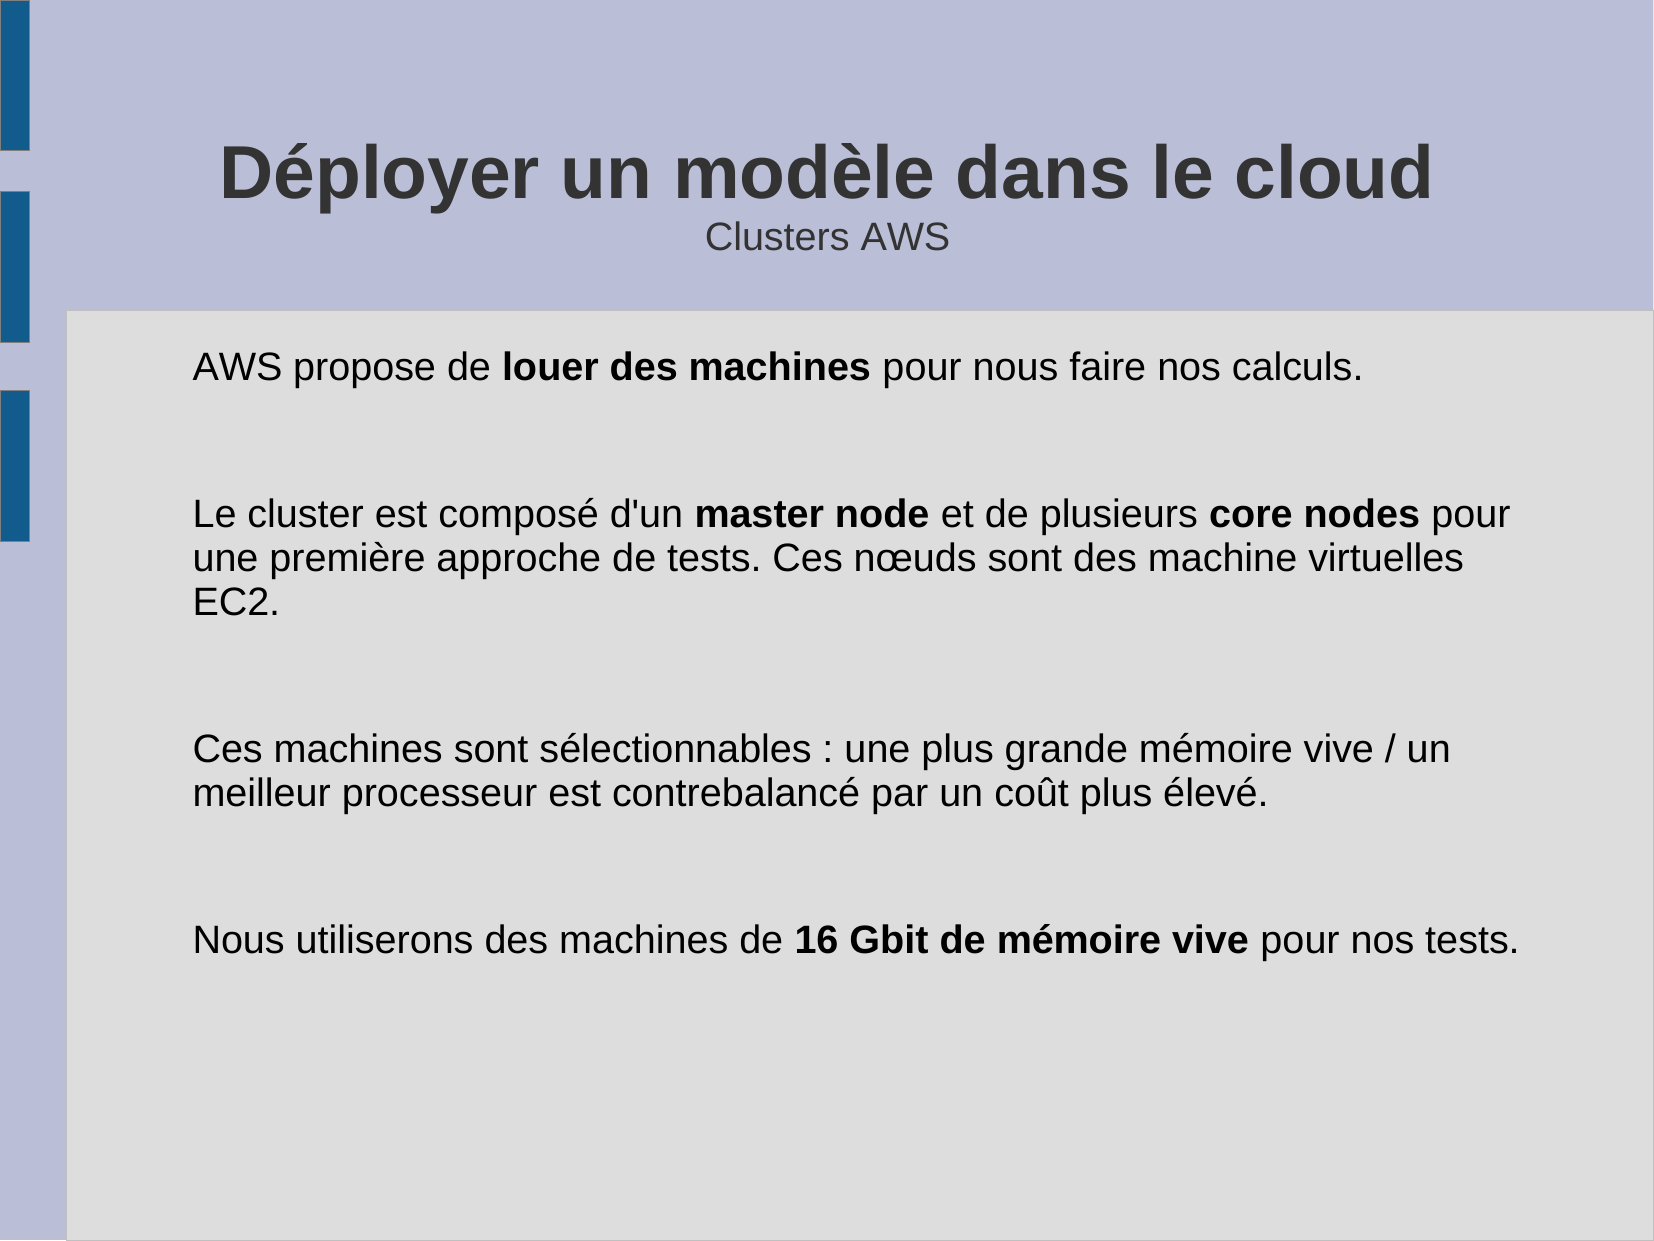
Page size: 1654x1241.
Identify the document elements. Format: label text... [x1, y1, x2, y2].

title Déployer un modèle dans le cloud Clusters AWS [121, 91, 1534, 299]
list AWS propose de louer des machines pour nous faire nos calculs. Le cluster est composé d'un master node et de plusieurs core nodes pour une première approche de tests. Ces nœuds sont des machine virtuelles EC2. Ces machines sont sélectionnables : une plus grande mémoire vive / un meilleur processeur est contrebalancé par un coût plus élevé. Nous utiliserons des machines de 16 Gbit de mémoire vive pour nos tests. [121, 344, 1535, 1241]
